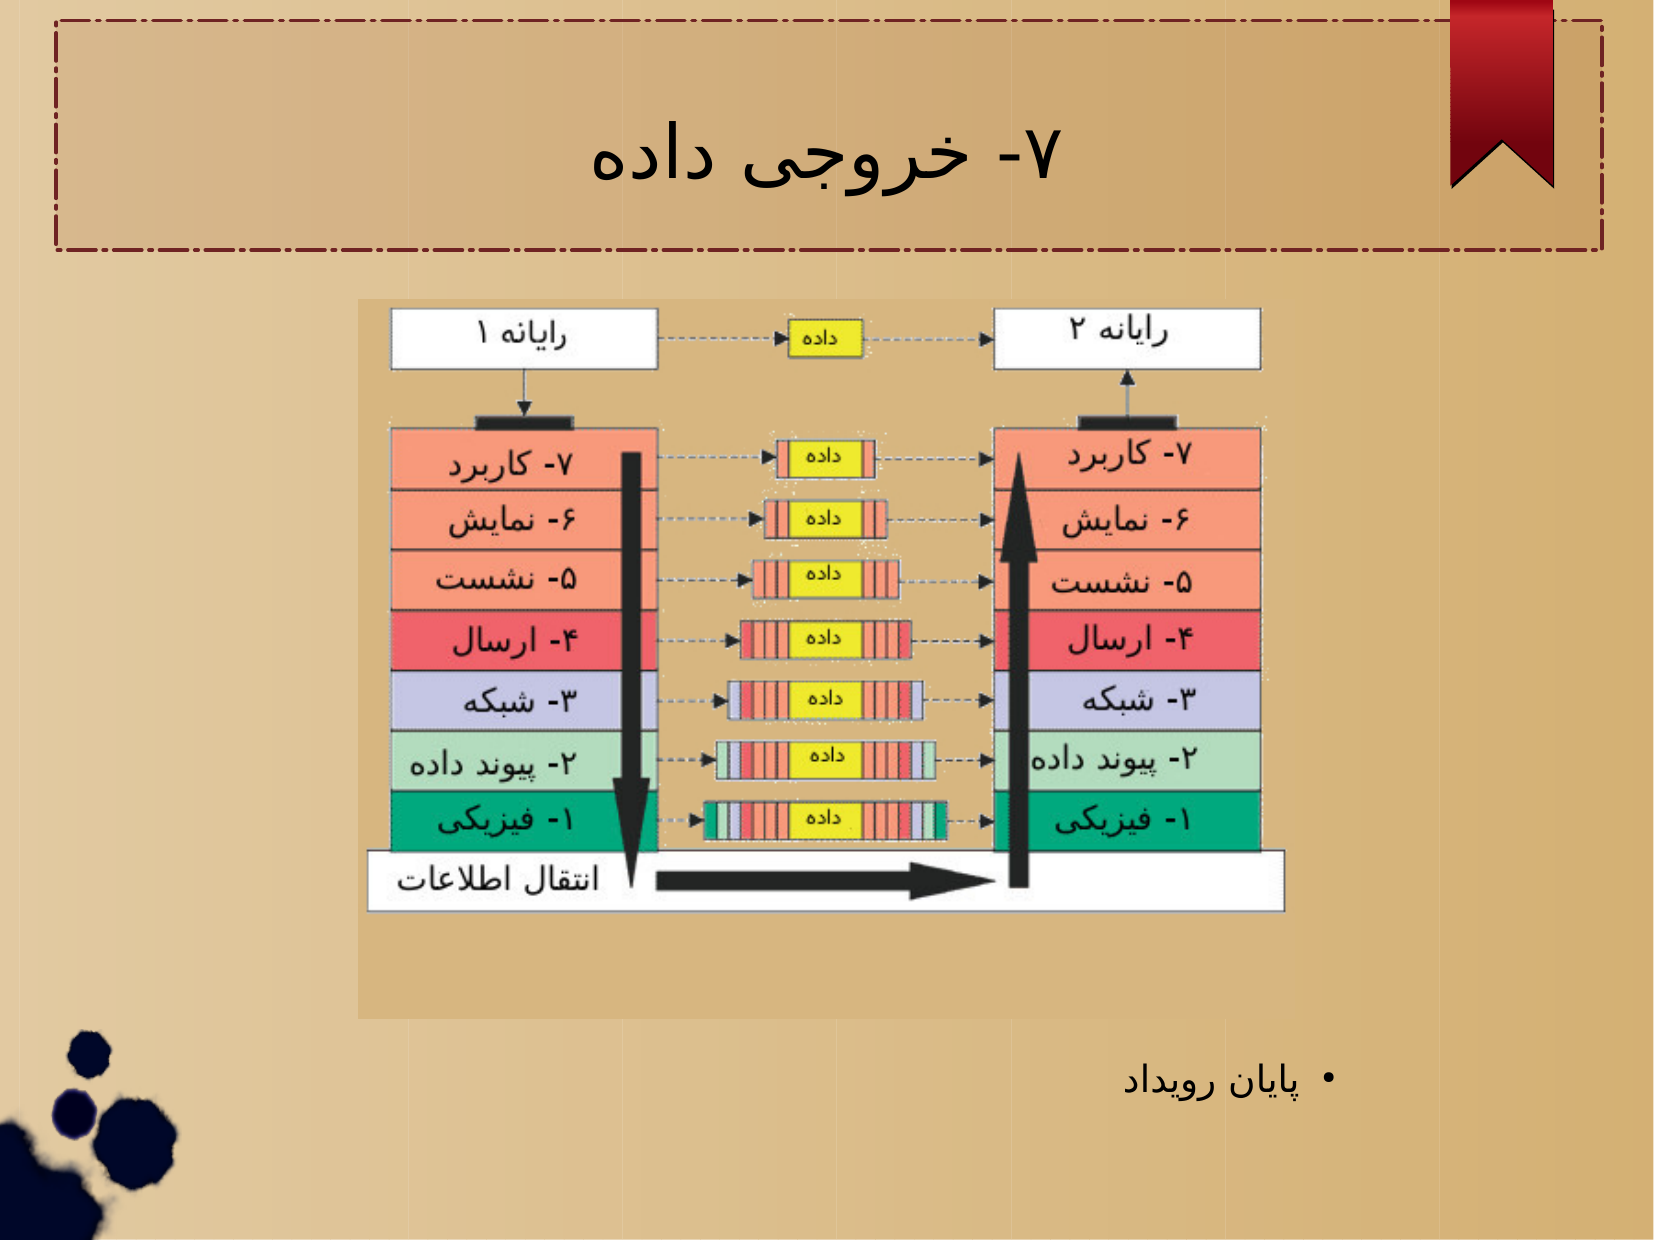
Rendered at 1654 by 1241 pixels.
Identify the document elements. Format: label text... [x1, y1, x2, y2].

text_box پایان رویداد [300, 1050, 1351, 1109]
picture [358, 299, 1295, 1019]
title ۷- خروجی داده [82, 49, 1571, 257]
